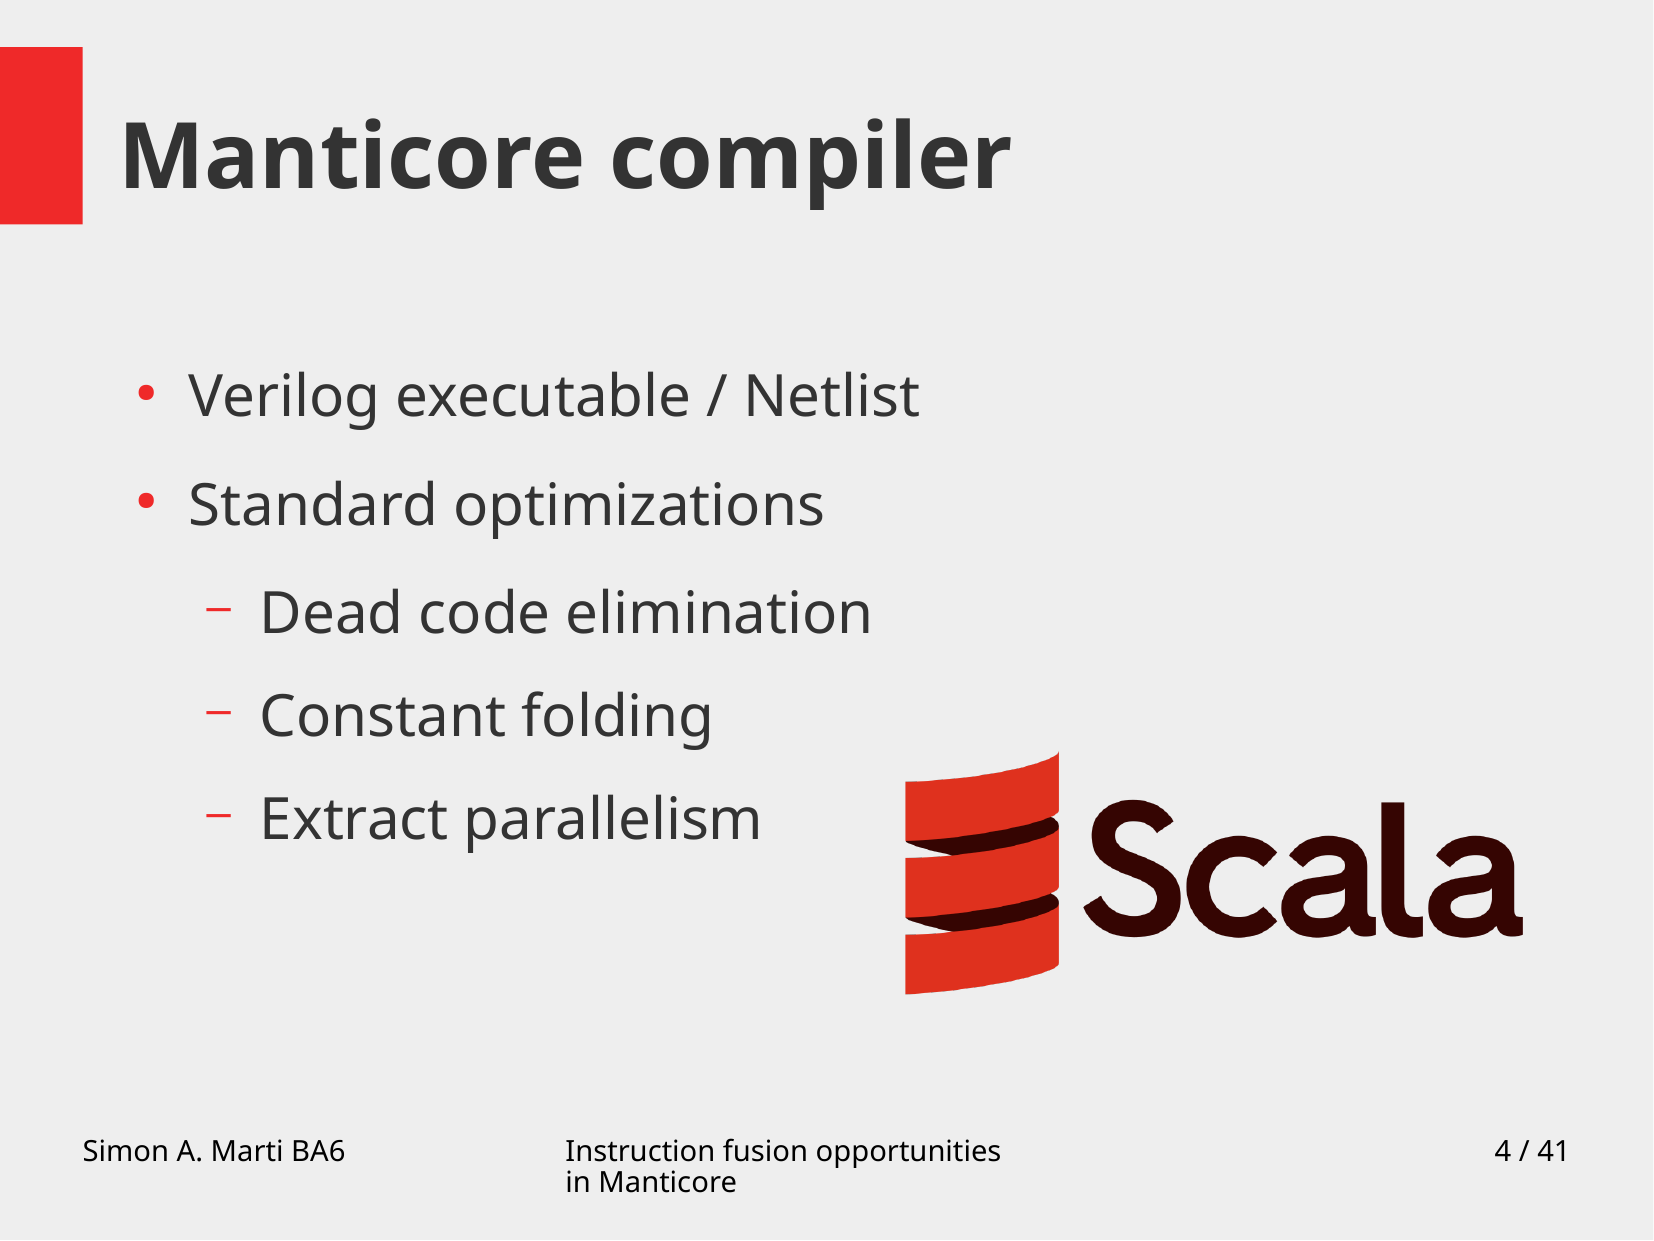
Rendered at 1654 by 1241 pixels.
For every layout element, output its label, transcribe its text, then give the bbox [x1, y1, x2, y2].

list Verilog executable / Netlist Standard optimizations Dead code elimination Constant folding Extract parallelism [118, 354, 1524, 1074]
title Manticore compiler [118, 49, 1571, 257]
picture [870, 732, 1548, 1042]
